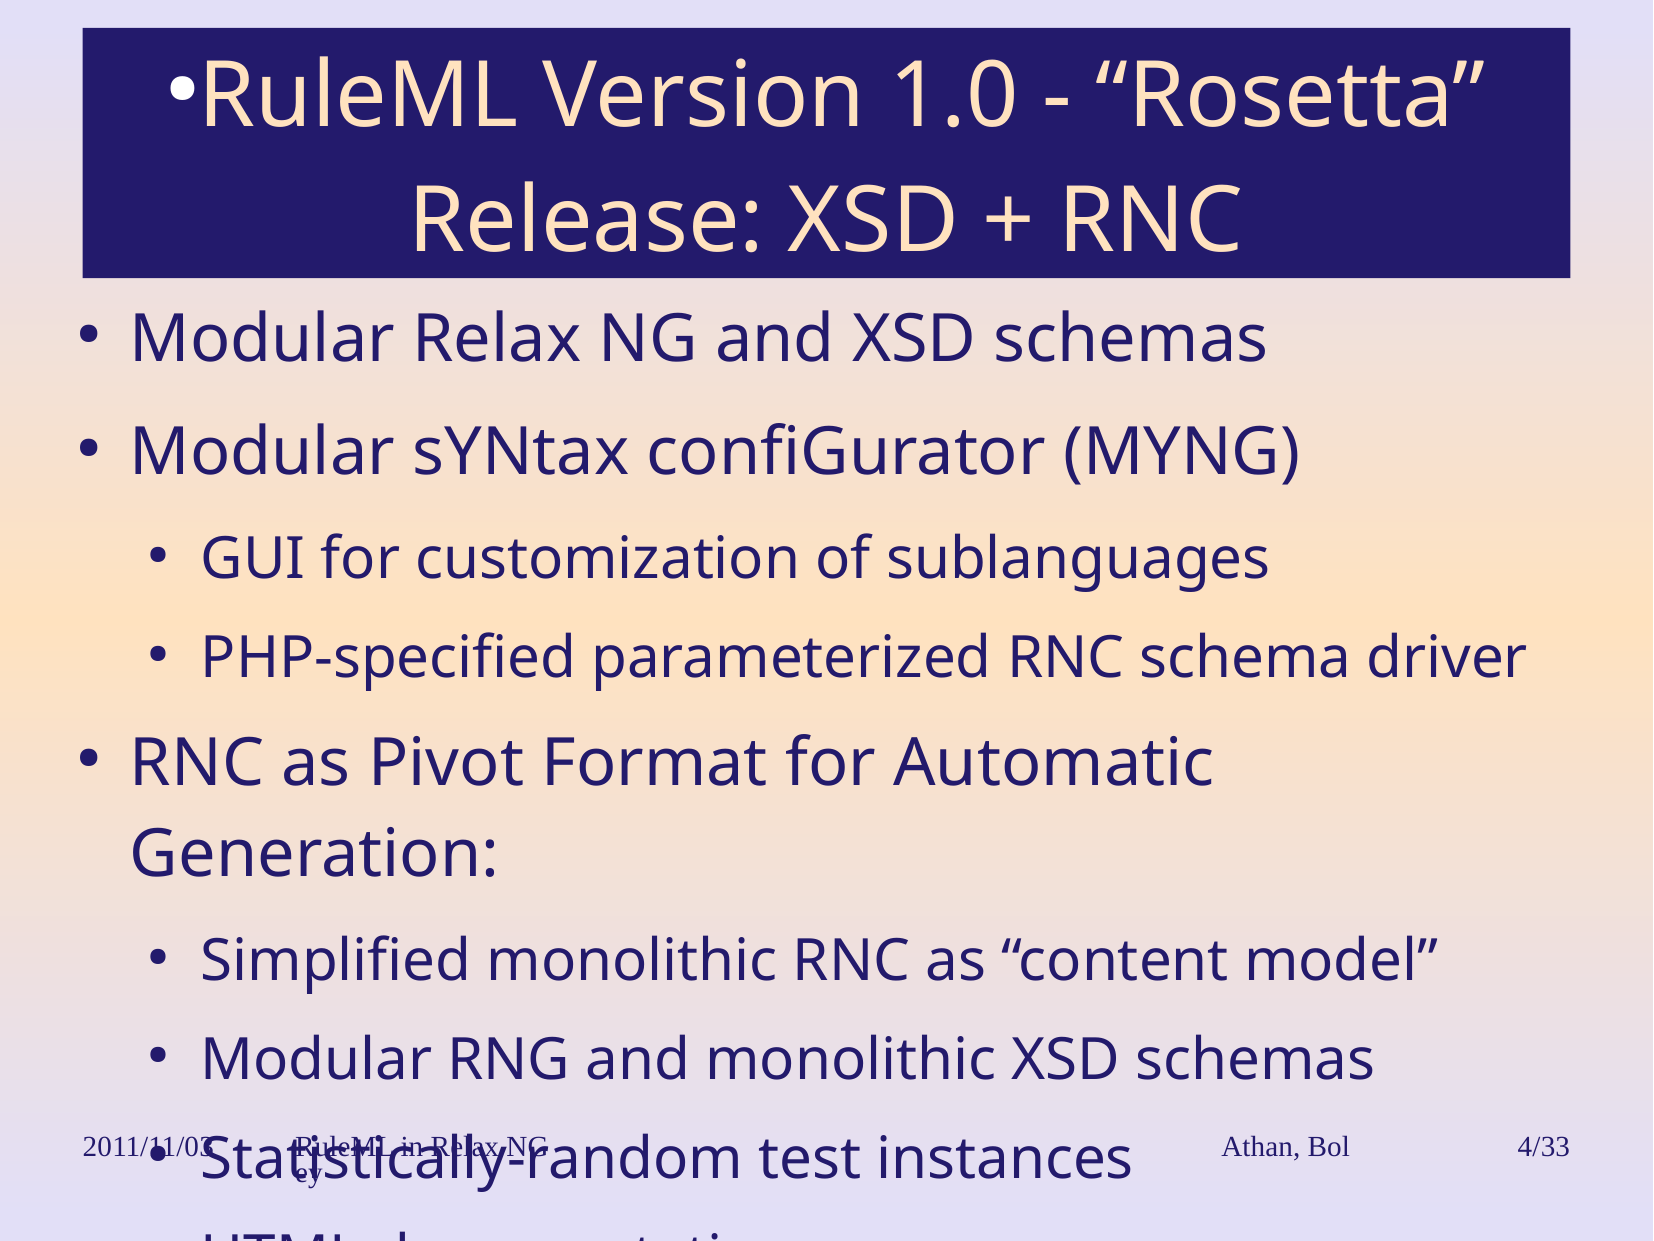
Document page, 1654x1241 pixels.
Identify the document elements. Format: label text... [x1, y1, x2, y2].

title RuleML Version 1.0 - “Rosetta” Release: XSD + RNC [82, 48, 1571, 258]
list Modular Relax NG and XSD schemas Modular sYNtax confiGurator (MYNG) GUI for customization of sublanguages PHP-speciﬁed parameterized RNC schema driver RNC as Pivot Format for Automatic Generation: Simplified monolithic RNC as “content model” Modular RNG and monolithic XSD schemas Statistically-random test instances HTML documentation [59, 290, 1595, 1123]
